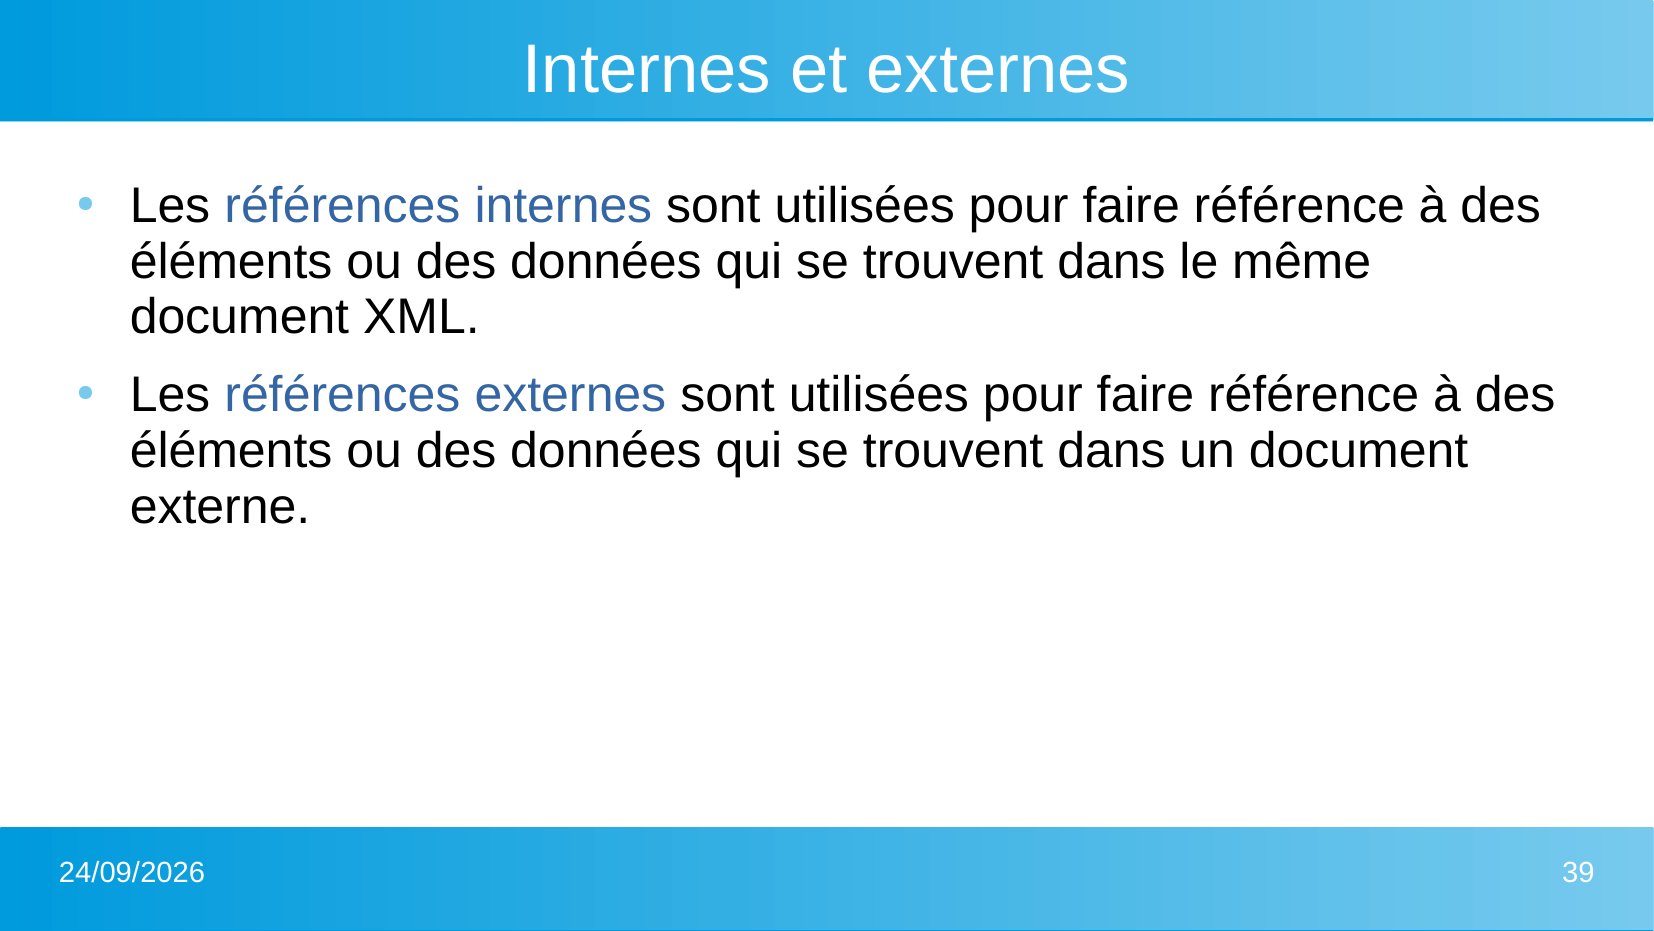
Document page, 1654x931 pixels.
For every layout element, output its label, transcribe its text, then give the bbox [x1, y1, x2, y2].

title Internes et externes [58, 29, 1595, 108]
list Les références internes sont utilisées pour faire référence à des éléments ou des données qui se trouvent dans le même document XML. Les références externes sont utilisées pour faire référence à des éléments ou des données qui se trouvent dans un document externe. [58, 177, 1595, 768]
